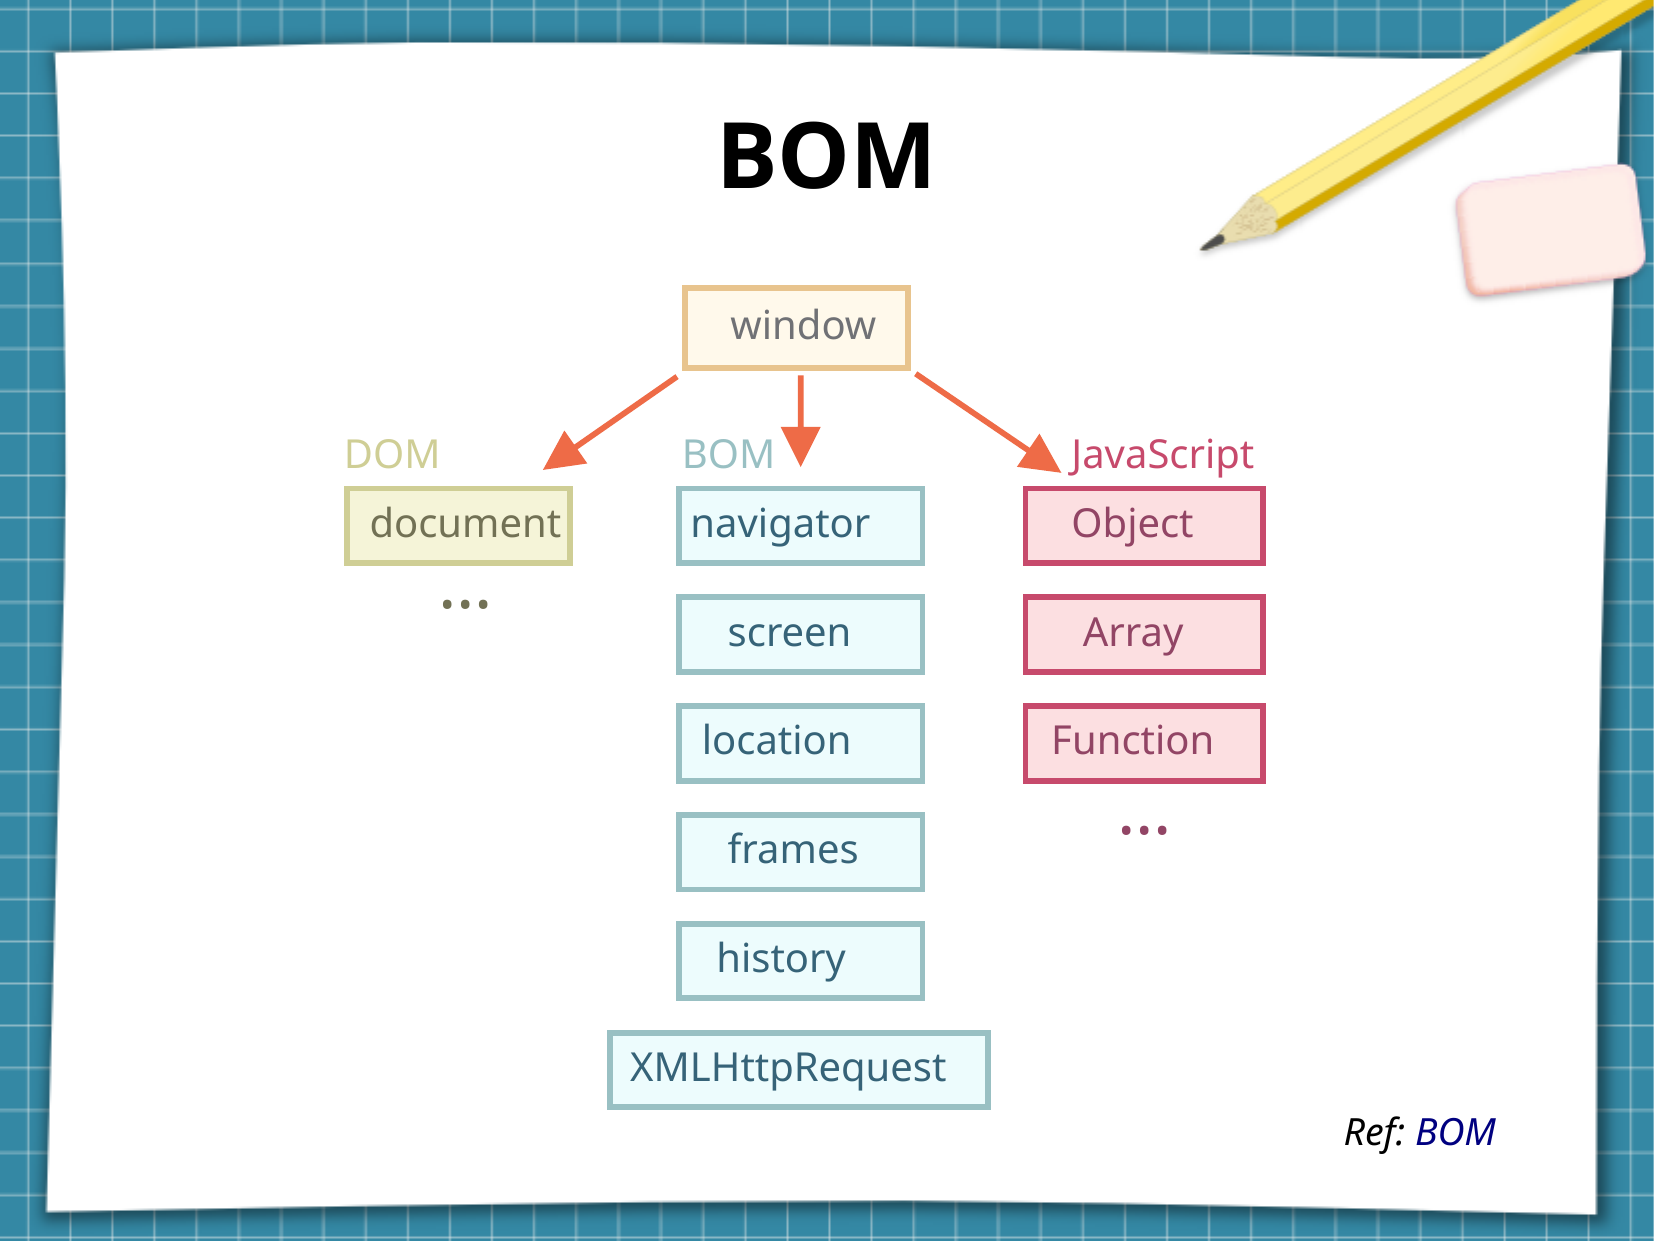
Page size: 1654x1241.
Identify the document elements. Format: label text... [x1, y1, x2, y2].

picture [0, 0, 1654, 1241]
title BOM [82, 49, 1571, 257]
text_box Ref: BOM [1328, 1098, 1507, 1151]
